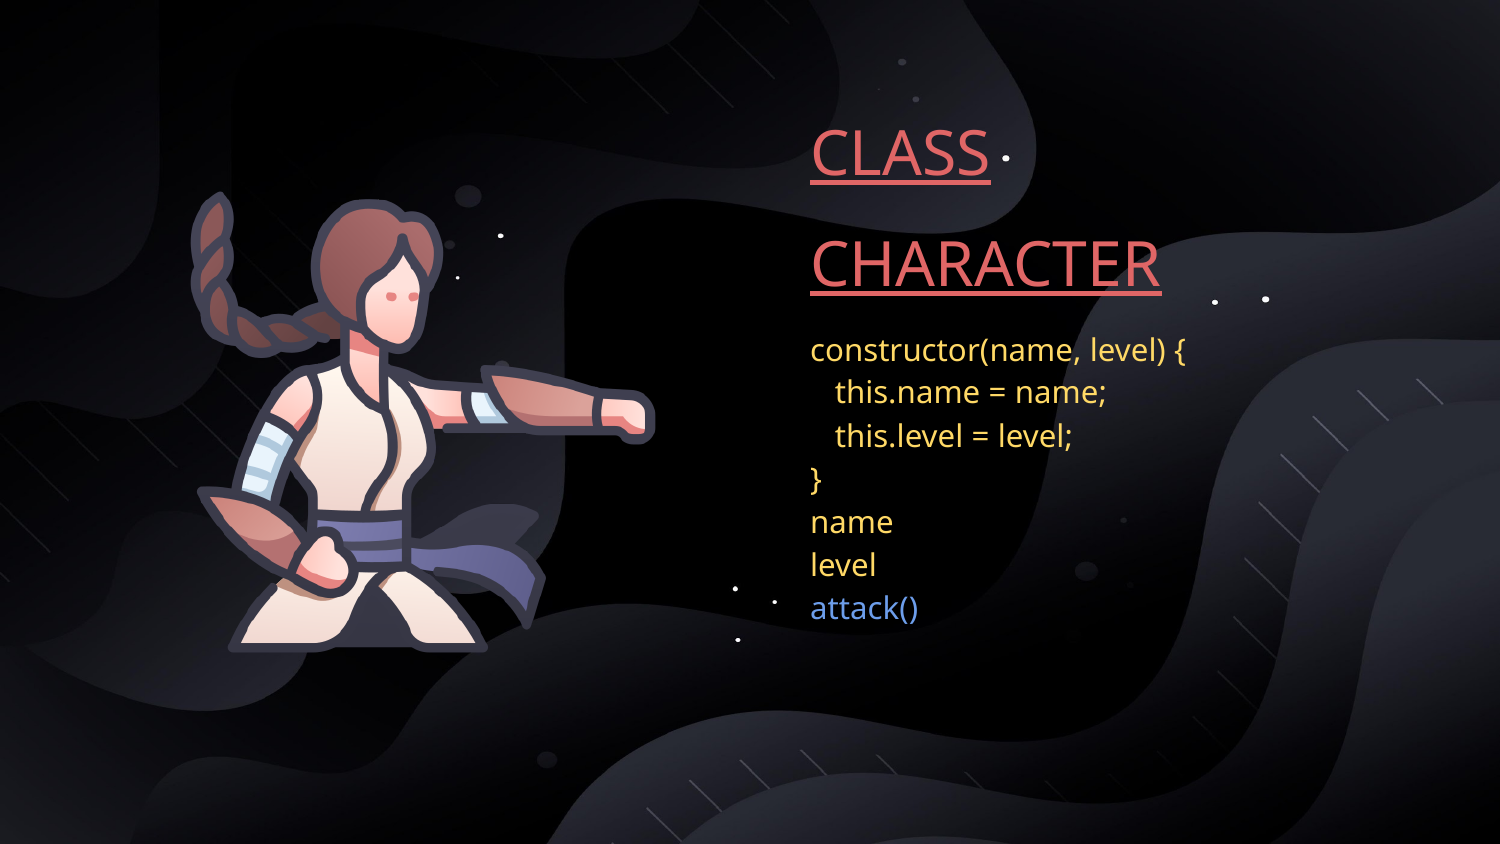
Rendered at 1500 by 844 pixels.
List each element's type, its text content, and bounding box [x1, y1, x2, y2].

picture [0, 0, 1500, 844]
text_box CLASS CHARACTER constructor(name, level) { this.name = name; this.level = level; } name level attack() [795, 86, 1305, 744]
